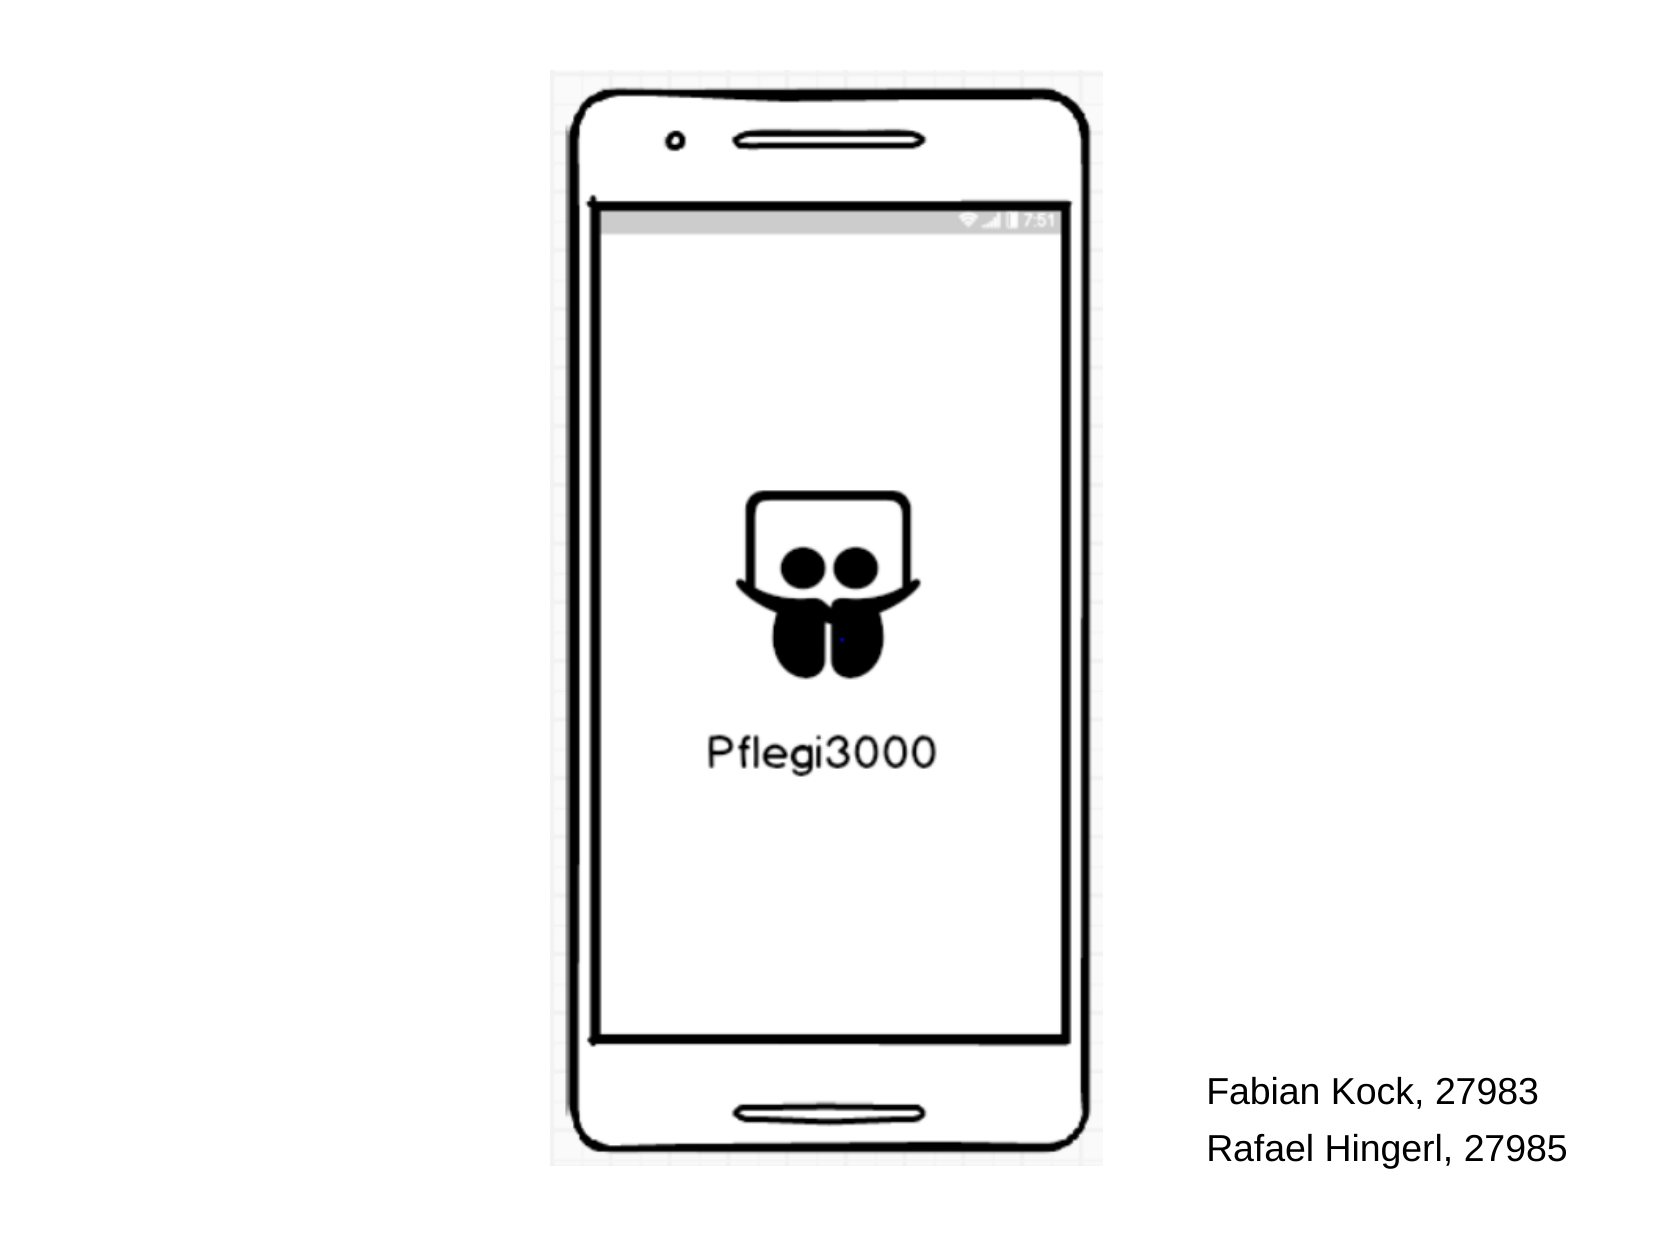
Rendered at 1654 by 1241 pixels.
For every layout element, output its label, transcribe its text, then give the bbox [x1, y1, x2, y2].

text_box Rafael Hingerl, 27985 [1191, 1119, 1583, 1177]
picture [550, 70, 1103, 1166]
text_box Fabian Kock, 27983 [1191, 1062, 1565, 1120]
